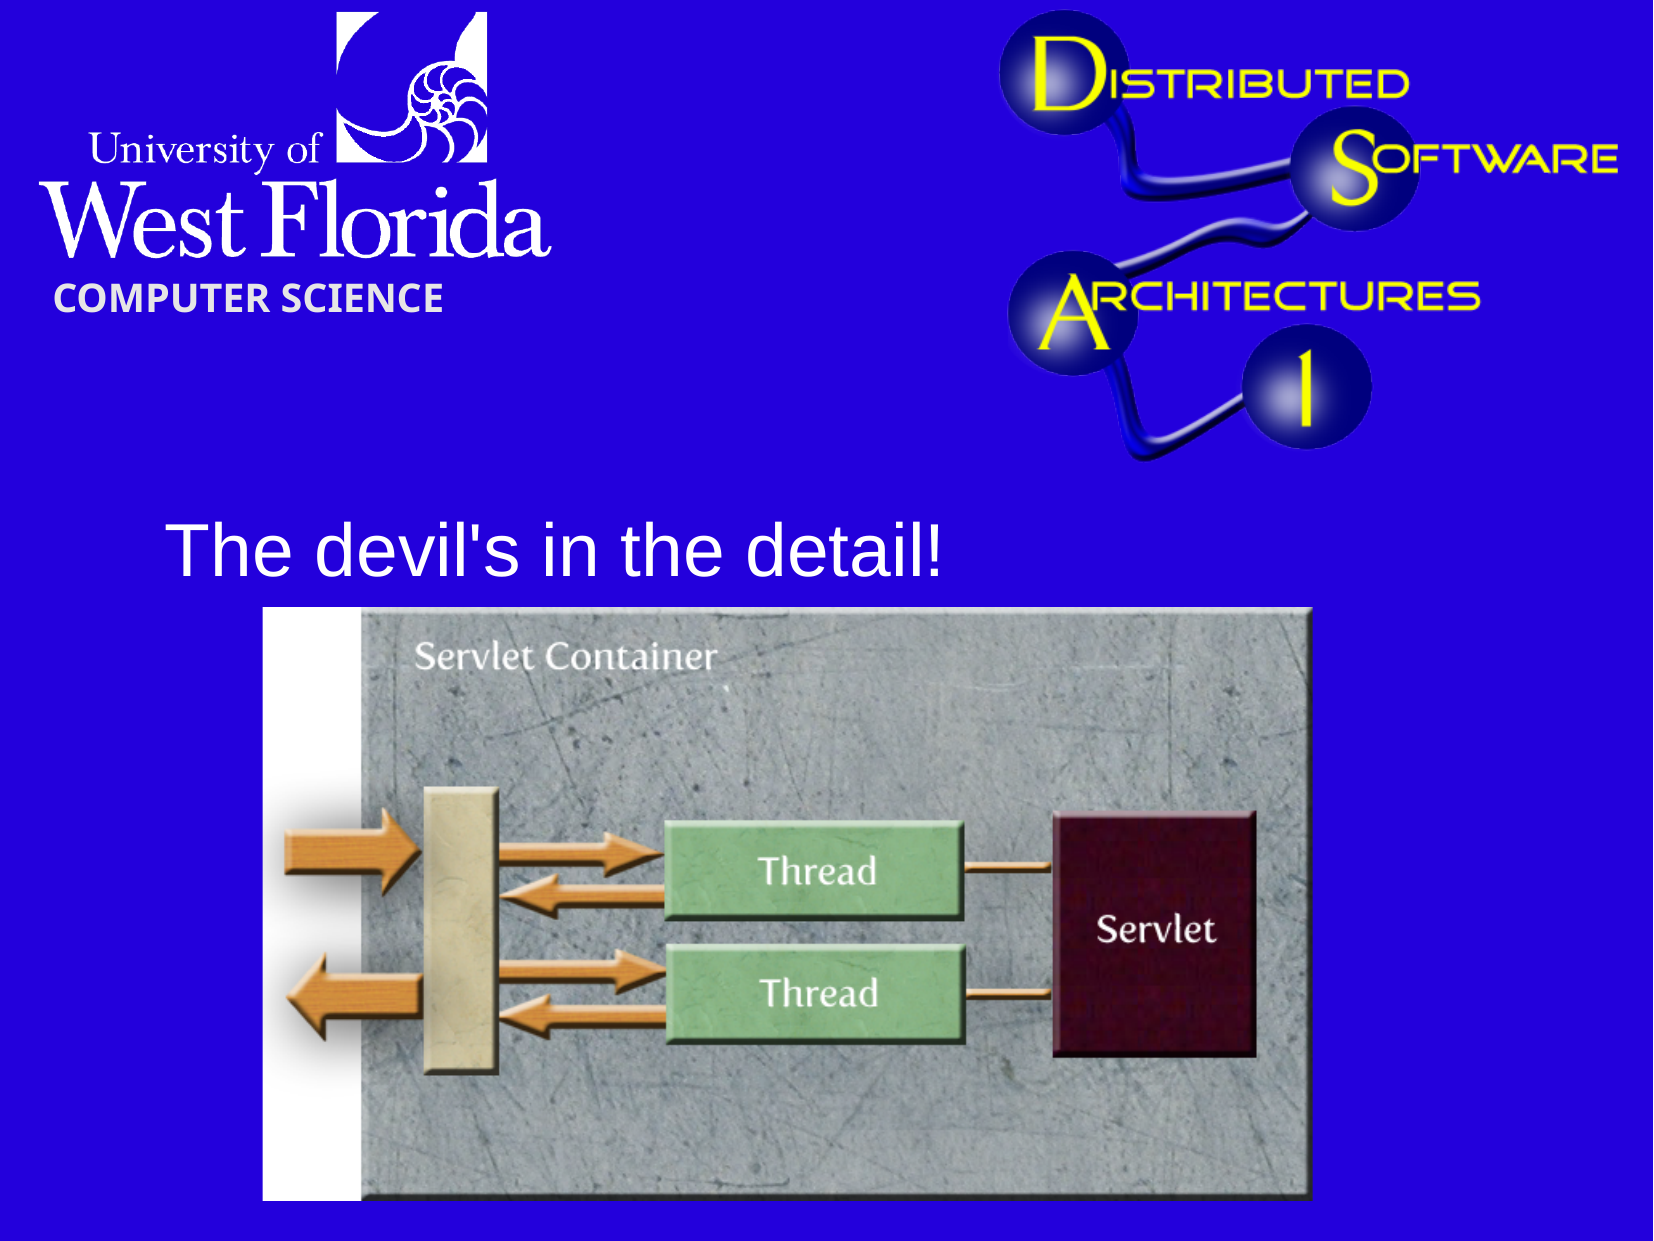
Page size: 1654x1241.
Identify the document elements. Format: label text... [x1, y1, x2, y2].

picture [37, 0, 559, 262]
text_box The devil's in the detail! [150, 501, 1388, 601]
picture [910, 0, 1653, 506]
picture [262, 607, 1313, 1201]
text_box COMPUTER SCIENCE [37, 262, 563, 334]
